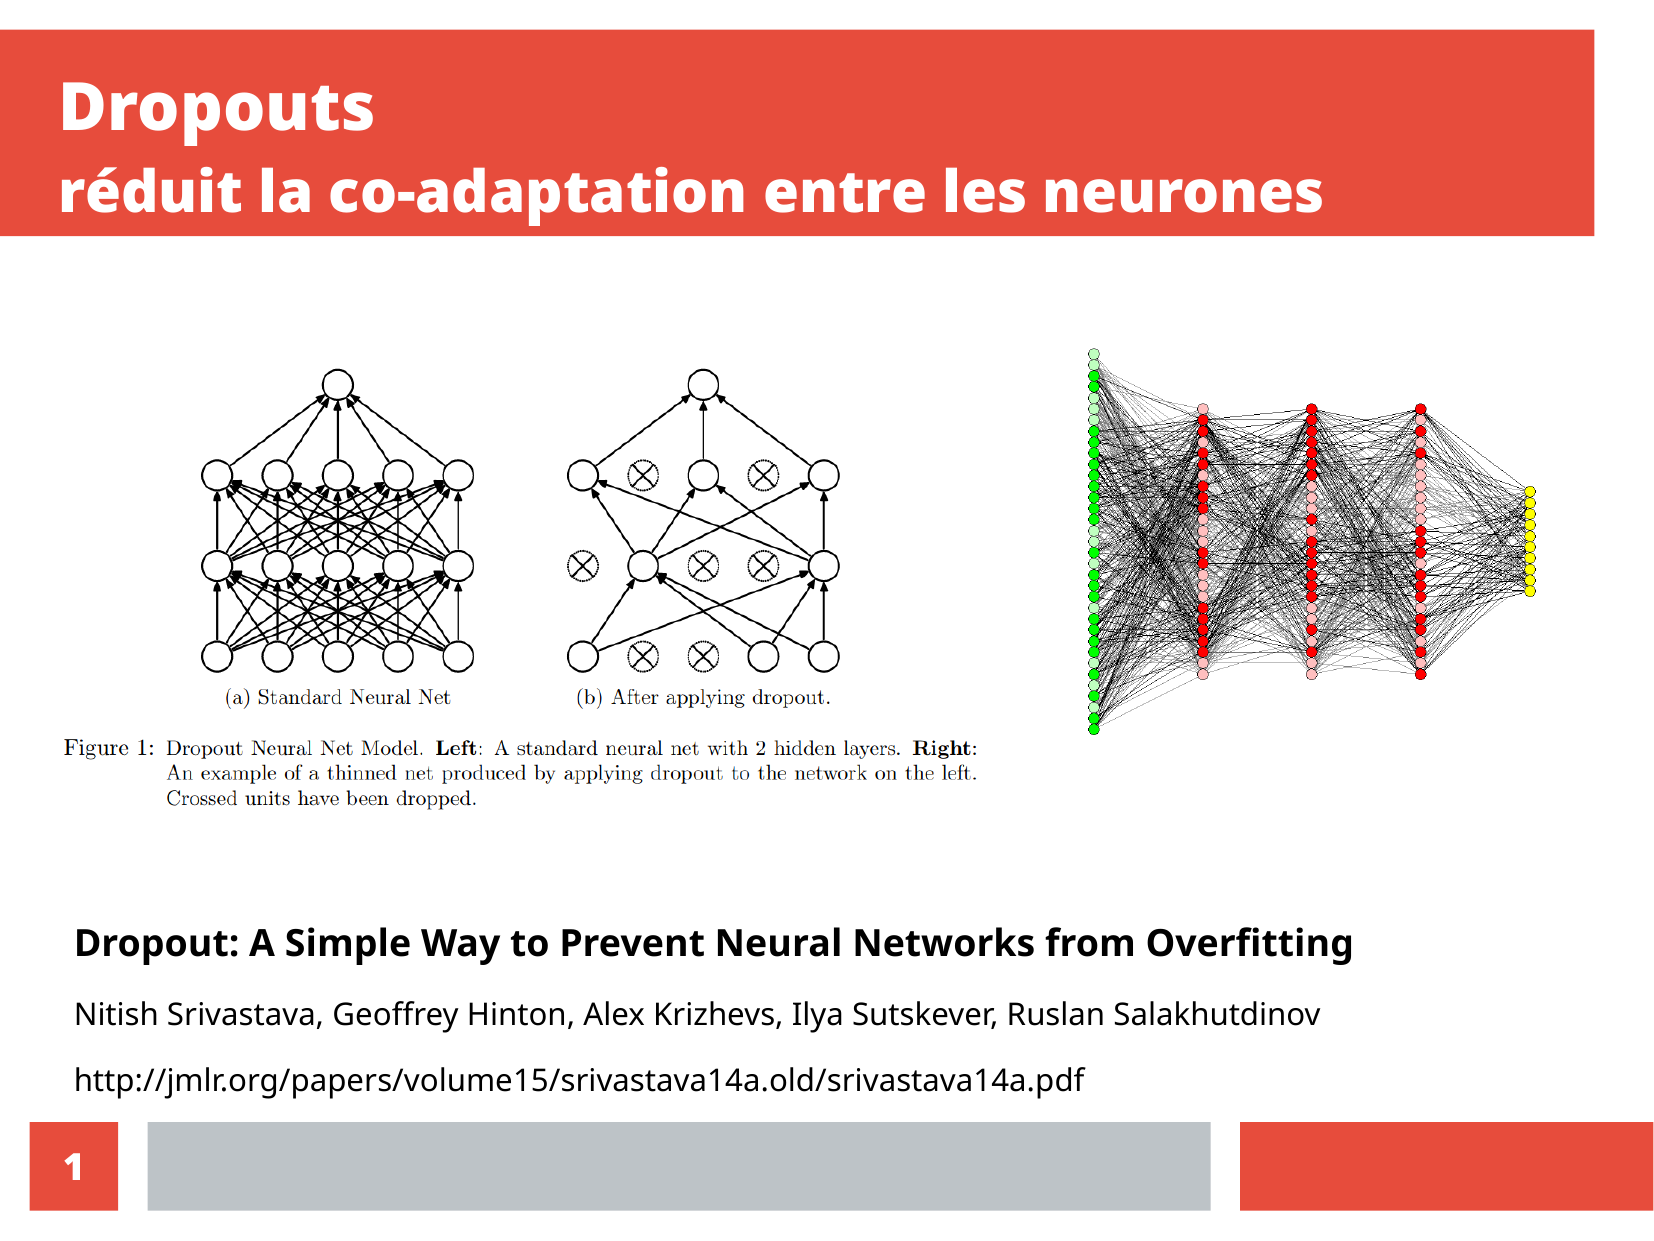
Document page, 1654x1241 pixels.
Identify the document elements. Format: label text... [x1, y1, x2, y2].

picture [35, 330, 993, 839]
picture [1020, 318, 1583, 768]
text_box Dropout: A Simple Way to Prevent Neural Networks from Overfitting Nitish Srivastava, Geoffrey Hinton, Alex Krizhevs, Ilya Sutskever, Ruslan Salakhutdinov http://jmlr.org/papers/volume15/srivastava14a.old/srivastava14a.pdf [59, 909, 1642, 1148]
title Dropouts réduit la co-adaptation entre les neurones [59, 59, 1595, 207]
